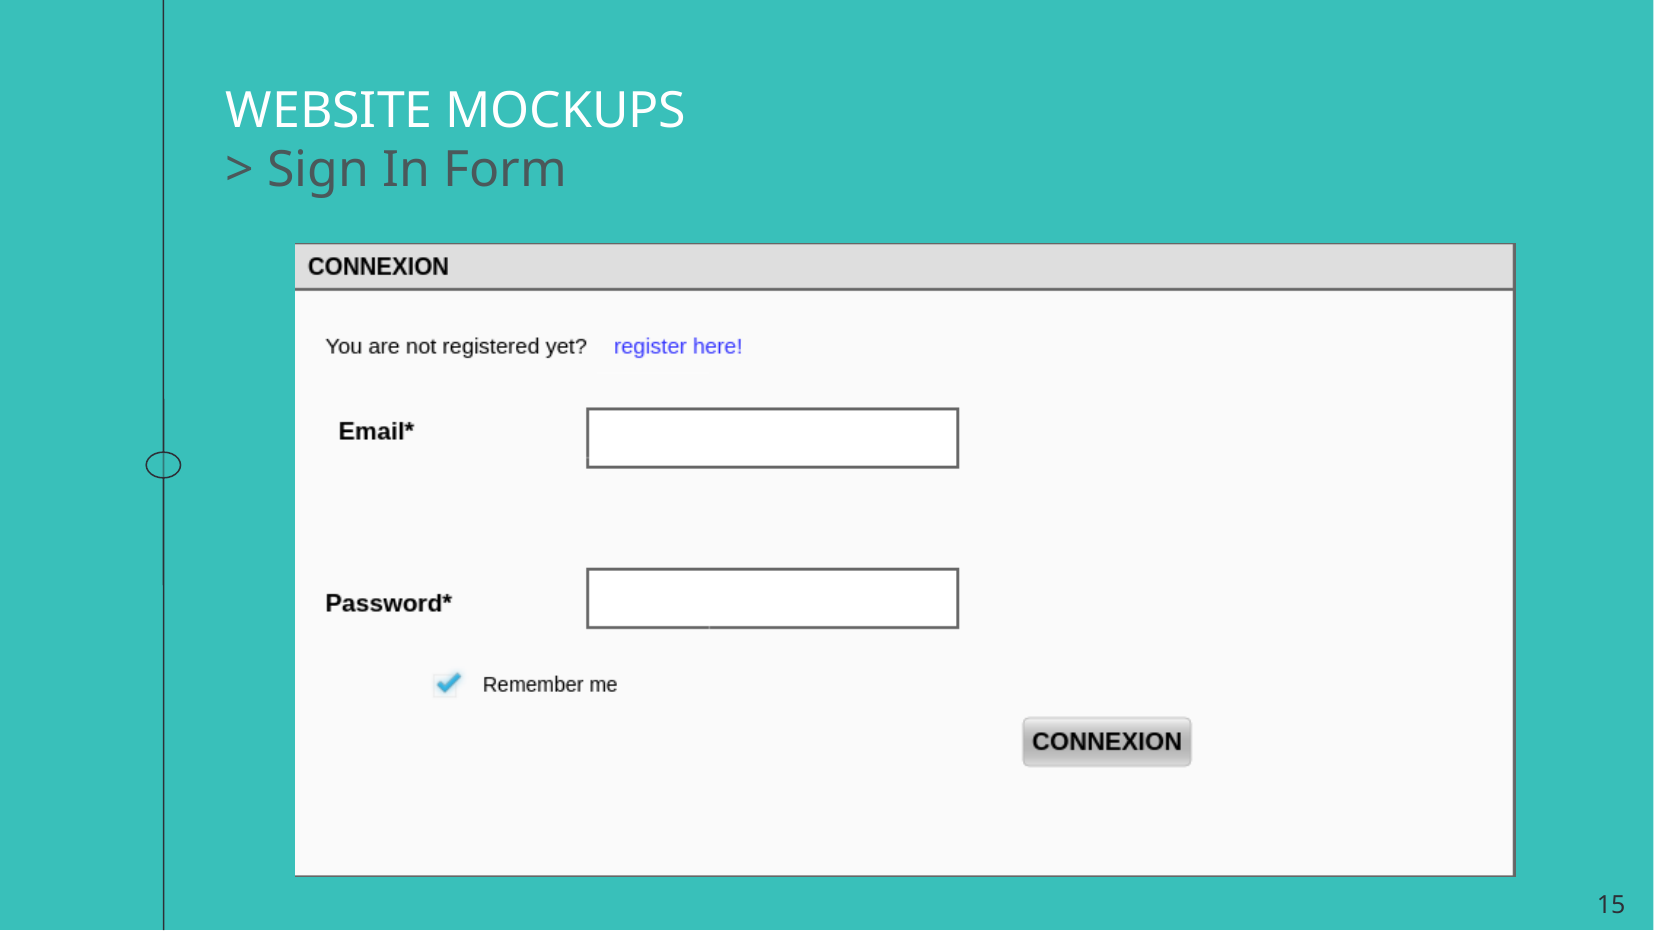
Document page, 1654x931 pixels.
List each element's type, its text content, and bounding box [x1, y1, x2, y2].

slide_number <numéro> [1541, 873, 1641, 931]
picture [295, 243, 1516, 877]
title > Sign In Form [210, 153, 1451, 212]
title WEBSITE MOCKUPS [210, 90, 1451, 153]
